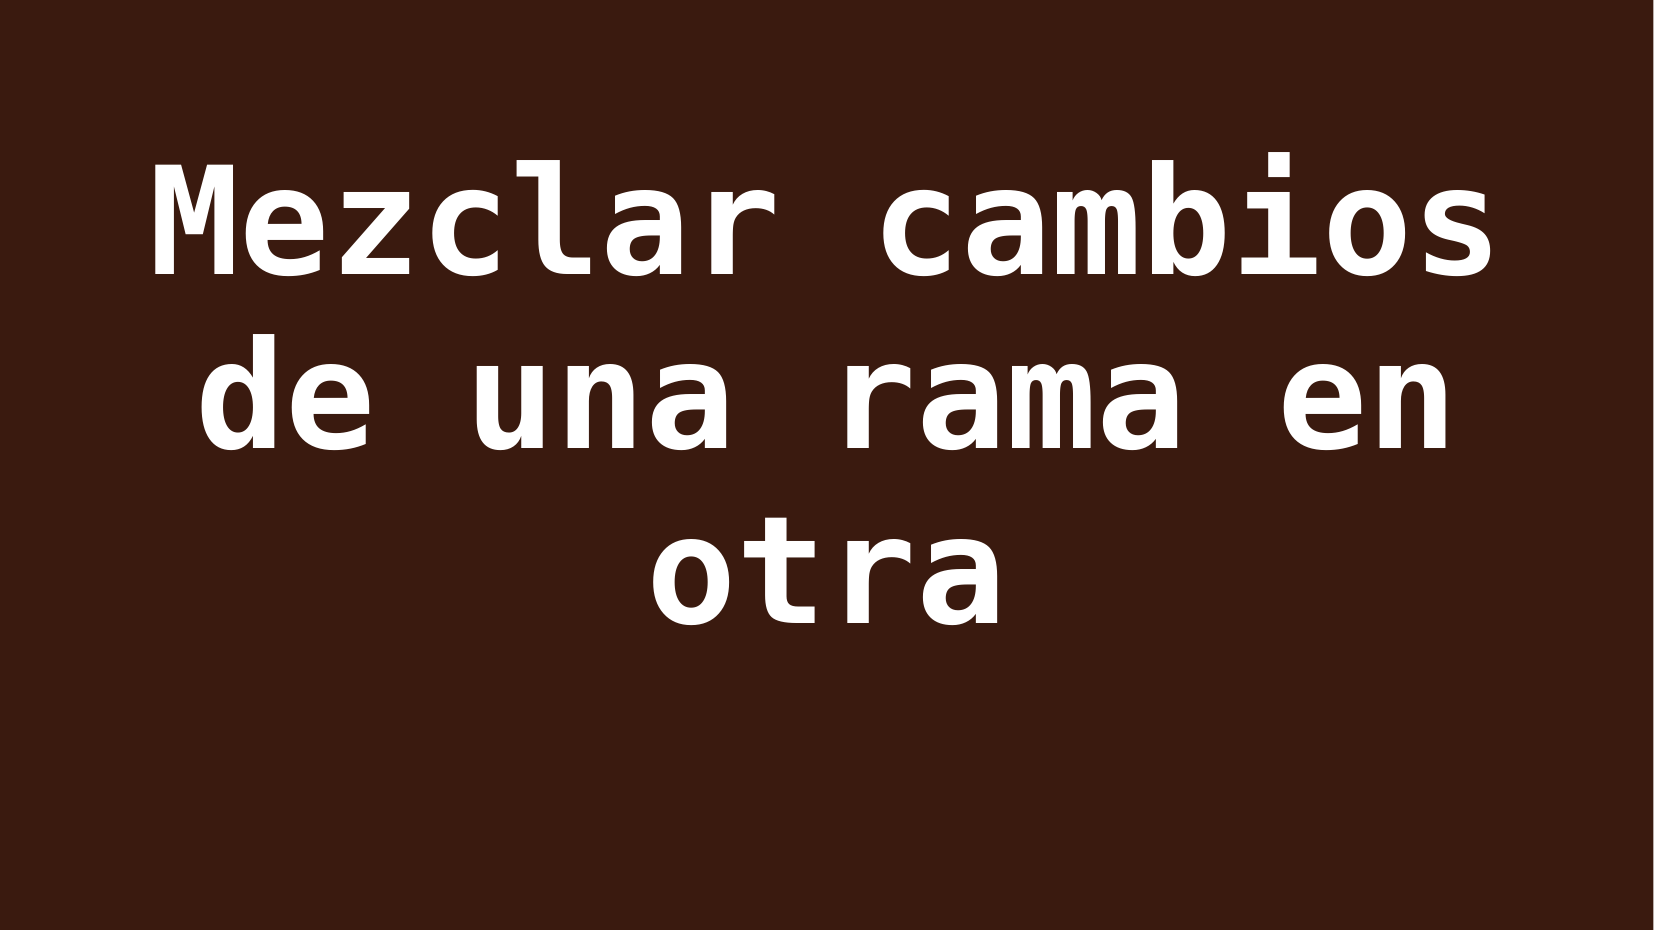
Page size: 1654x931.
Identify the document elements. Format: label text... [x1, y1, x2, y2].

subtitle Mezclar cambios de una rama en otra [82, 37, 1571, 758]
